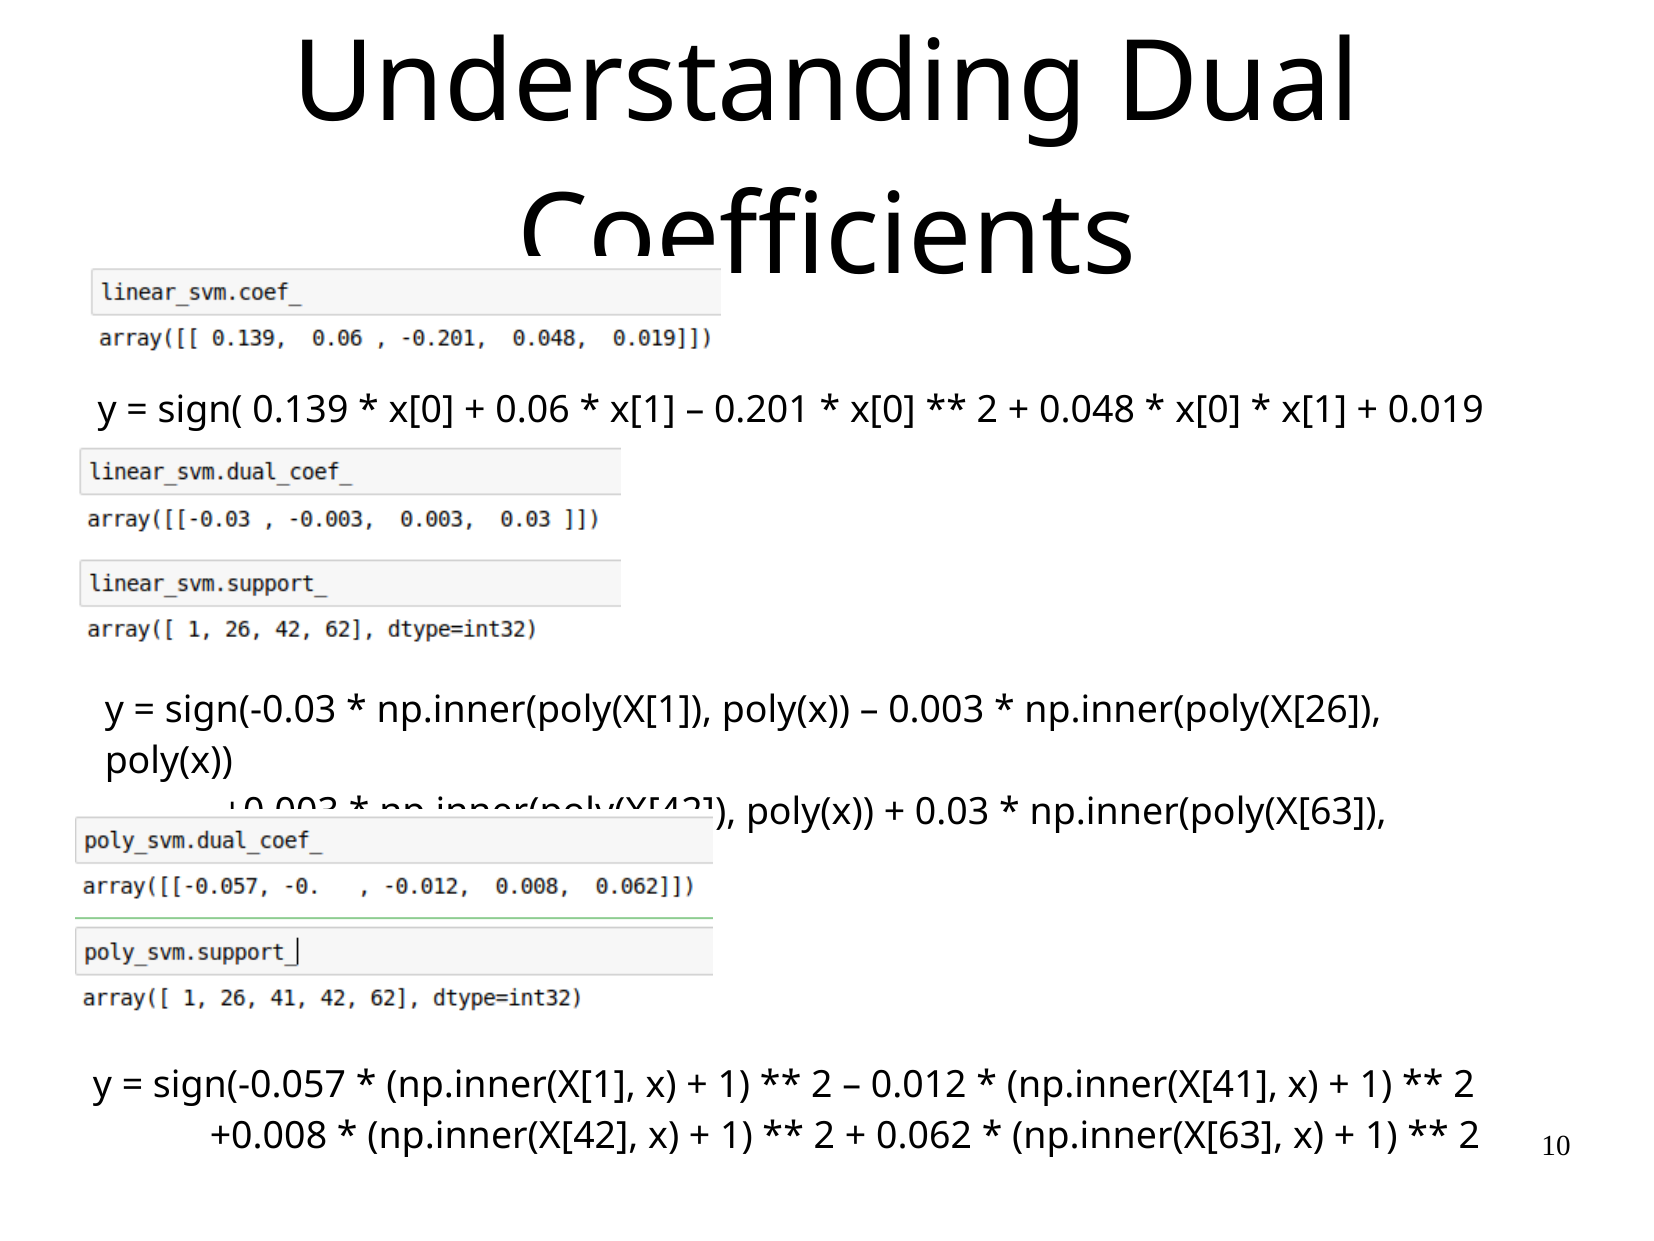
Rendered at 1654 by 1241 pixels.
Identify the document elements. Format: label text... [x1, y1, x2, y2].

text_box y = sign( 0.139 * x[0] + 0.06 * x[1] – 0.201 * x[0] ** 2 + 0.048 * x[0] * x[1] + 0.019 x[1] ** 2) [82, 375, 1571, 466]
picture [75, 434, 621, 648]
title Understanding Dual Coefficients [82, 49, 1571, 257]
text_box y = sign(-0.03 * np.inner(poly(X[1]), poly(x)) – 0.003 * np.inner(poly(X[26]), poly(x)) +0.003 * np.inner(poly(X[42]), poly(x)) + 0.03 * np.inner(poly(X[63]), poly(x)) [90, 674, 1471, 766]
text_box y = sign(-0.057 * (np.inner(X[1], x) + 1) ** 2 – 0.012 * (np.inner(X[41], x) + 1) ** 2 +0.008 * (np.inner(X[42], x) + 1) ** 2 + 0.062 * (np.inner(X[63], x) + 1) ** 2 [78, 1049, 1561, 1178]
picture [75, 809, 713, 1012]
picture [82, 256, 721, 361]
